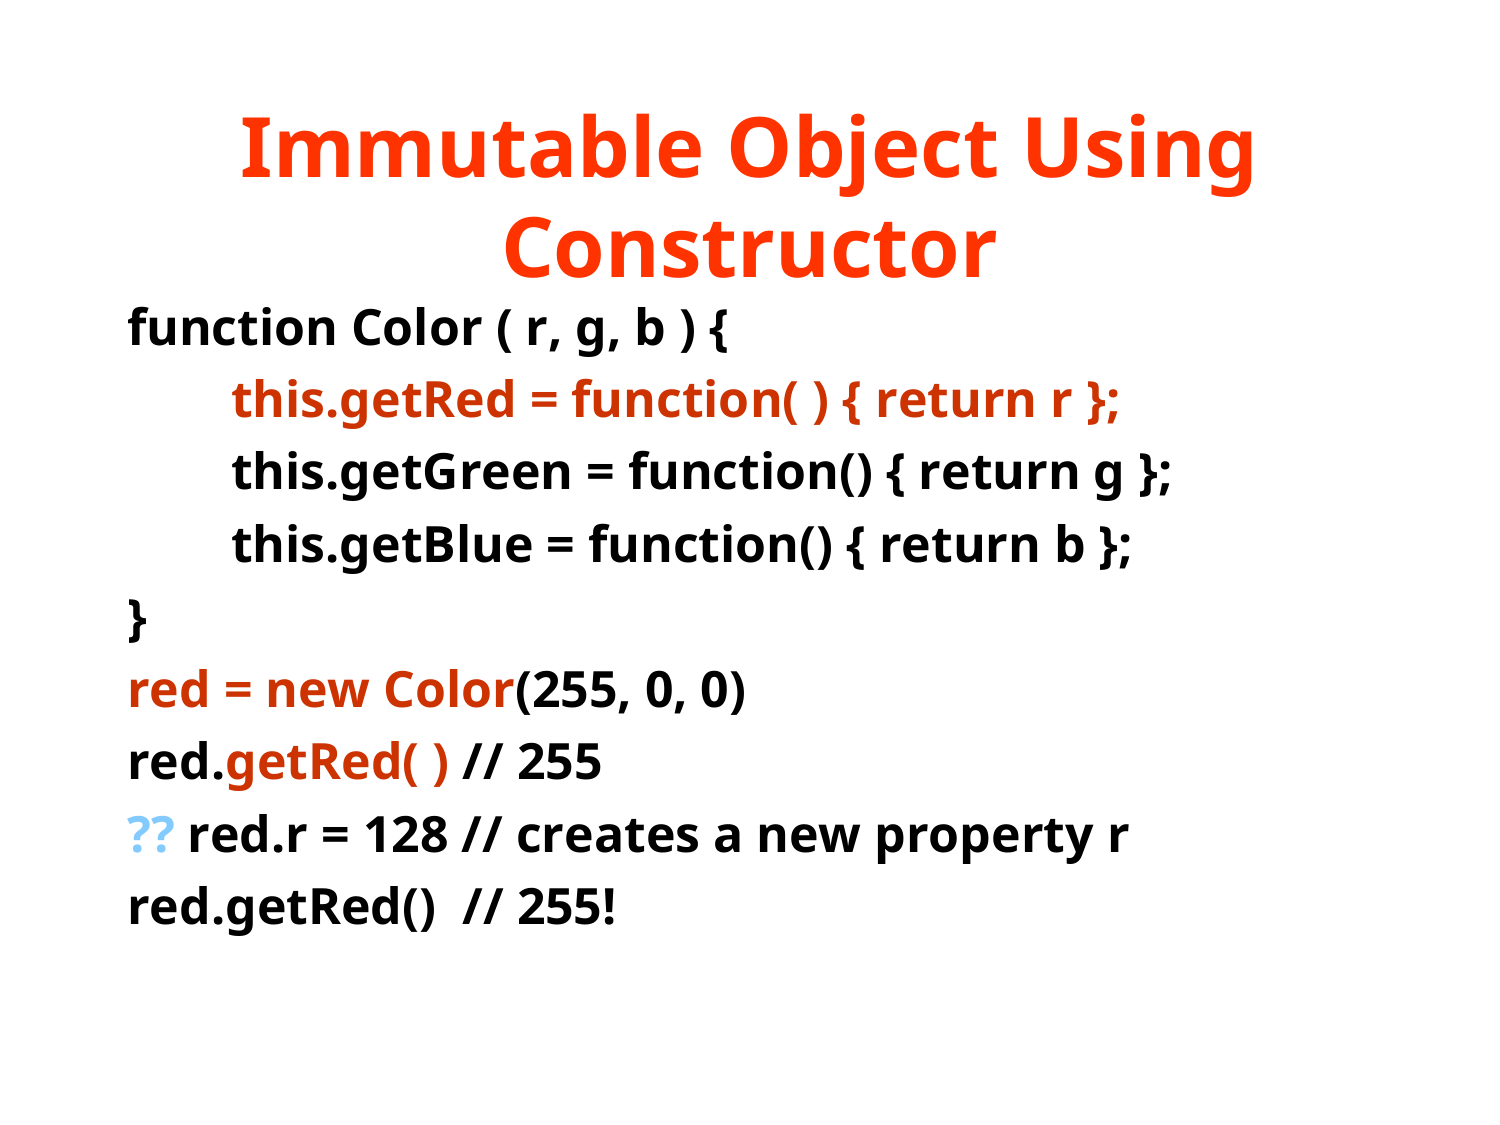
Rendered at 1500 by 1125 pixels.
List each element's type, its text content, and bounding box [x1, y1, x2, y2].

title Immutable Object Using Constructor [112, 86, 1388, 287]
list function Color ( r, g, b ) { this.getRed = function( ) { return r }; this.getGreen = function() { return g }; this.getBlue = function() { return b }; } red = new Color(255, 0, 0) red.getRed( ) // 255 ?? red.r = 128 // creates a new property r red.getRed() // 255! [112, 287, 1388, 1023]
